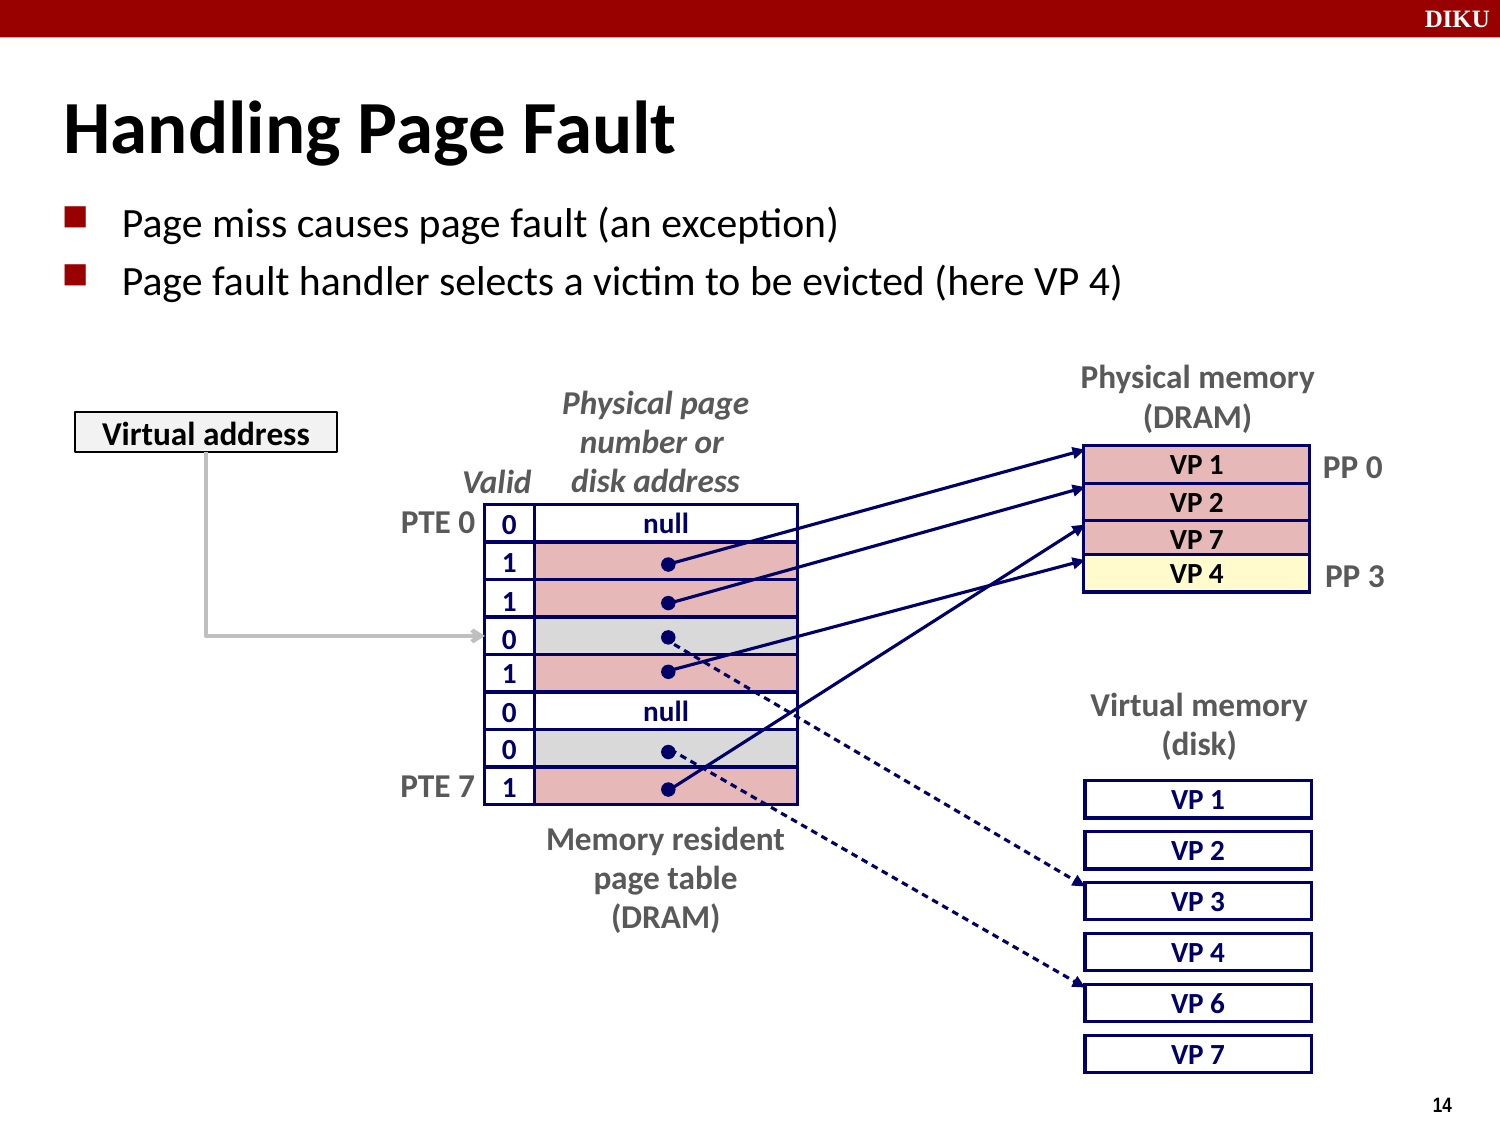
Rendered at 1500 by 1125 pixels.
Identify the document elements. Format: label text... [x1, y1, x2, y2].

text_box PP 3 [1310, 548, 1400, 604]
text_box Virtual memory (disk) [1075, 677, 1323, 772]
text_box 1 [487, 537, 532, 576]
text_box 0 [487, 687, 532, 724]
text_box VP 4 [1084, 933, 1312, 971]
text_box null [768, 713, 798, 730]
text_box VP 2 [1084, 831, 1312, 869]
text_box 0 [487, 724, 532, 775]
text_box VP 1 [1084, 780, 1312, 819]
text_box Physical page number or disk address [547, 374, 765, 509]
text_box 0 [487, 627, 532, 648]
text_box Valid [447, 454, 560, 510]
text_box Memory resident page table (DRAM) [531, 811, 801, 945]
text_box 0 [505, 633, 512, 646]
text_box VP 6 [1084, 984, 1312, 1022]
text_box [536, 542, 798, 693]
text_box null [536, 504, 798, 542]
text_box null [536, 693, 798, 730]
text_box 1 [490, 775, 532, 814]
text_box null [759, 531, 798, 542]
text_box Physical memory (DRAM) [1065, 350, 1330, 445]
text_box Handling Page Fault [48, 59, 1408, 188]
text_box VP 4 [1083, 554, 1310, 593]
text_box PTE 7 [385, 758, 490, 814]
text_box VP 7 [1083, 521, 1310, 554]
text_box [536, 730, 798, 805]
text_box VP 3 [1084, 882, 1312, 920]
text_box Virtual address [74, 412, 338, 453]
text_box 1 [487, 576, 532, 627]
text_box VP 1 [1083, 445, 1310, 484]
text_box VP 7 [1084, 1035, 1312, 1073]
text_box Page miss causes page fault (an exception) Page fault handler selects a victim to be evicted (here VP 4) [50, 188, 1414, 313]
text_box PTE 0 [385, 493, 491, 549]
text_box VP 2 [1083, 484, 1310, 521]
text_box PP 0 [1307, 439, 1398, 495]
text_box 1 [487, 648, 532, 687]
text_box 0 [491, 499, 532, 537]
